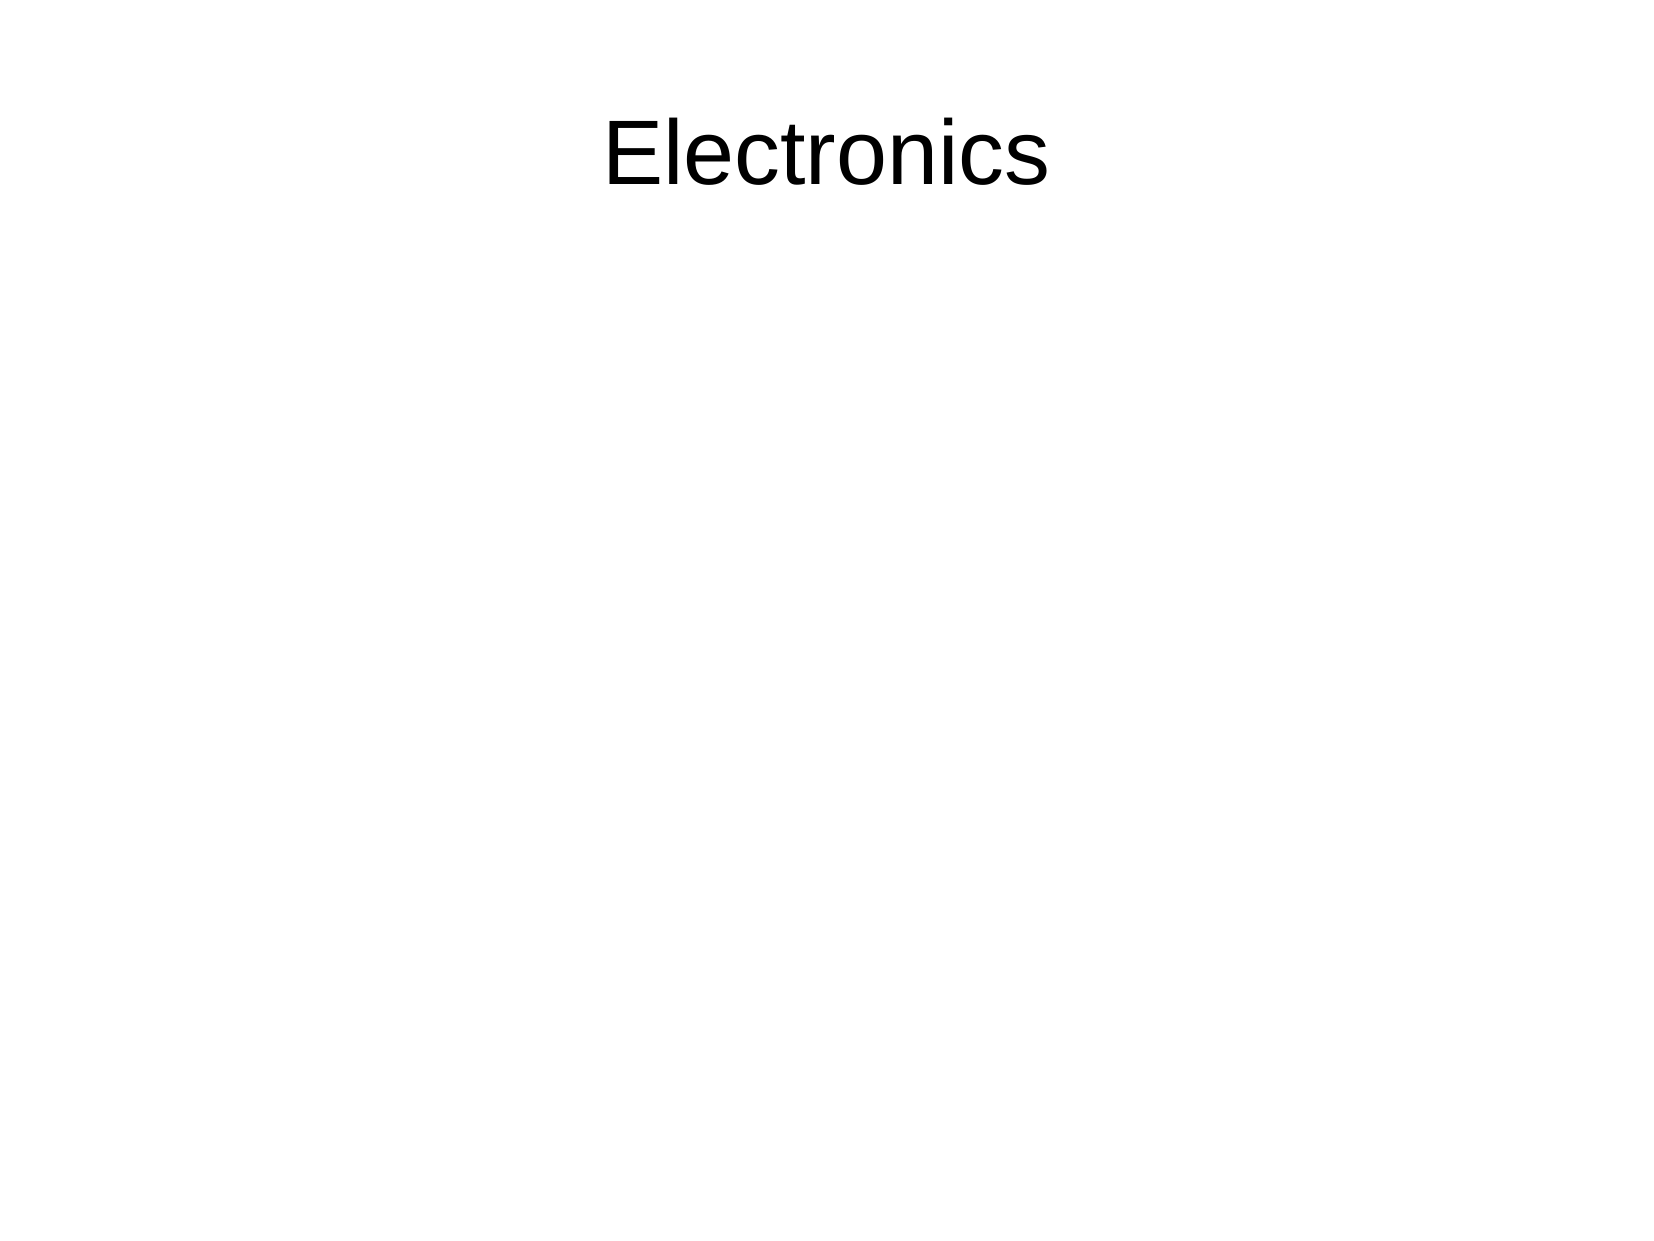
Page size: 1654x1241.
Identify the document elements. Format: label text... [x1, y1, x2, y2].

title Electronics [82, 49, 1571, 257]
